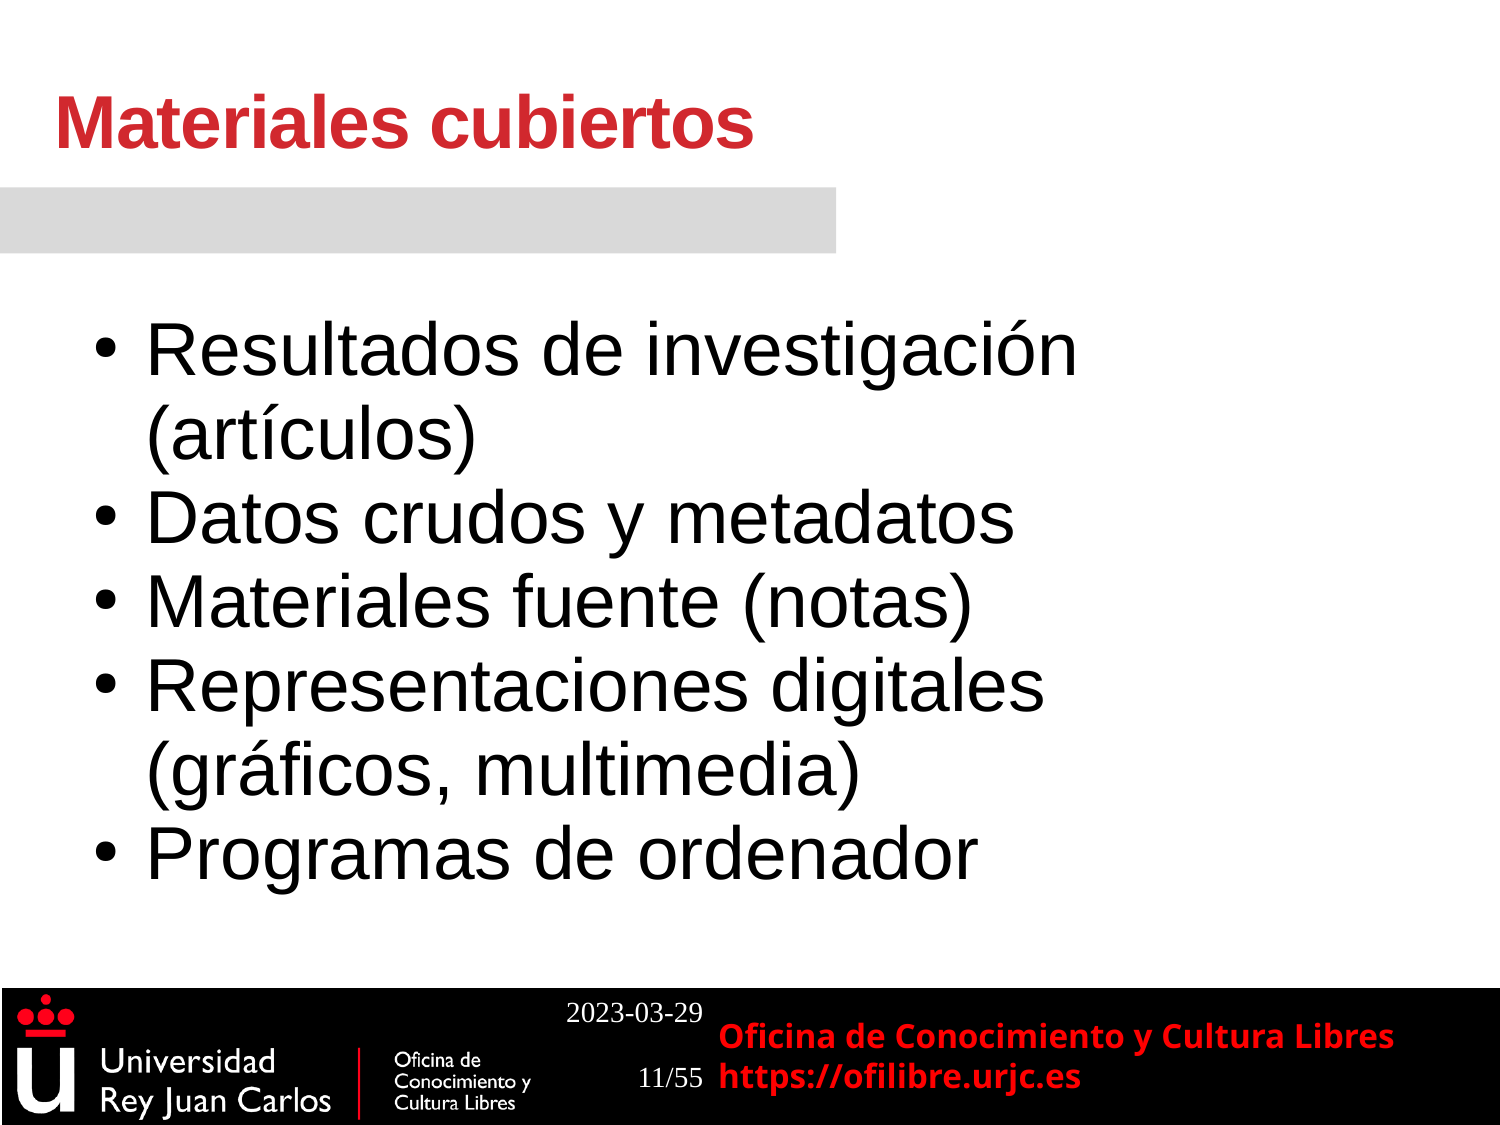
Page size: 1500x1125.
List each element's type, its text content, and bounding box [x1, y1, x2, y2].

title [75, 7, 1425, 196]
text_box Materiales cubiertos [39, 24, 1366, 172]
picture [17, 994, 531, 1120]
text_box Resultados de investigación (artículos) Datos crudos y metadatos Materiales fuente (notas) Representaciones digitales (gráficos, multimedia) Programas de ordenador [60, 299, 1254, 903]
